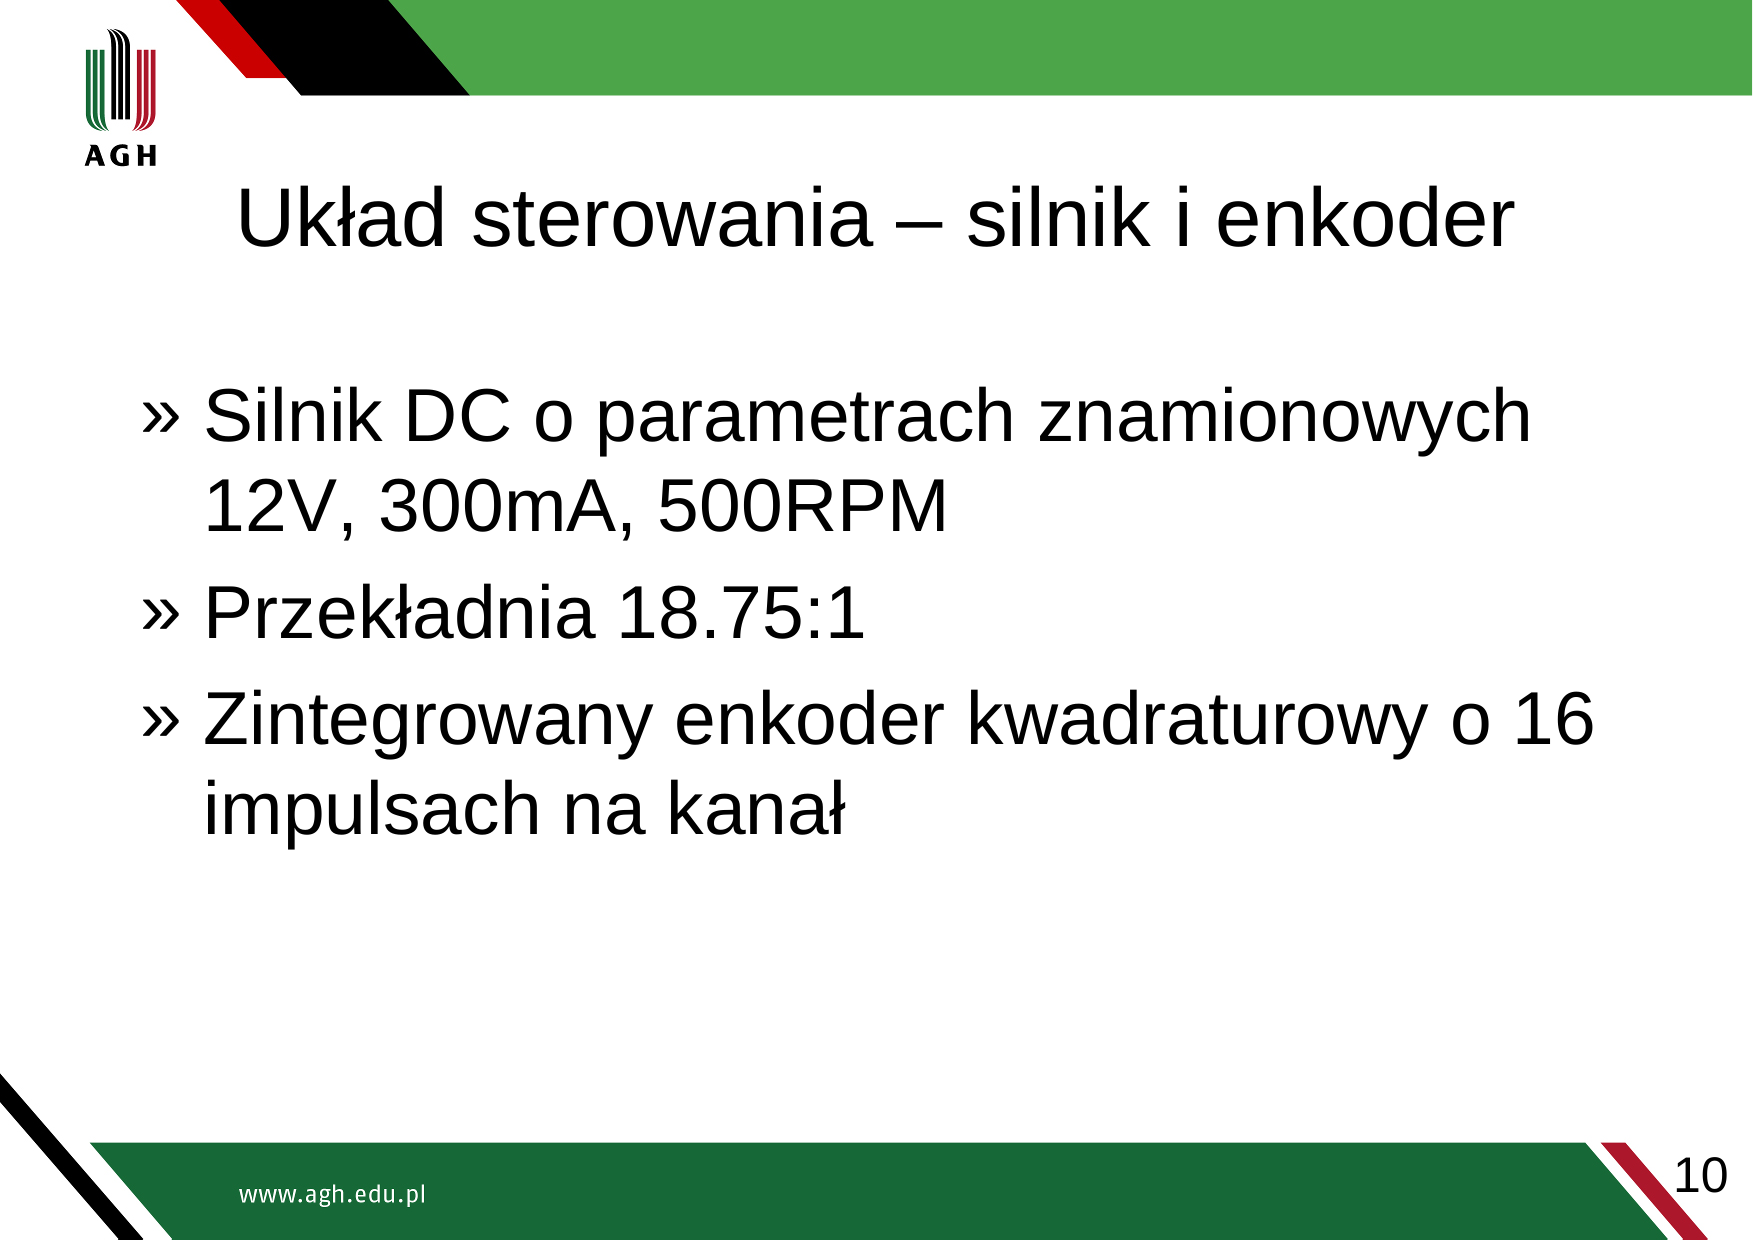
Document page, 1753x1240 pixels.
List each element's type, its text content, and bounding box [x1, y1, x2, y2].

title Układ sterowania – silnik i enkoder [131, 110, 1622, 317]
picture [0, 0, 1753, 1240]
list Silnik DC o parametrach znamionowych 12V, 300mA, 500RPM Przekładnia 18.75:1 Zintegrowany enkoder kwadraturowy o 16 impulsach na kanał [131, 358, 1622, 1103]
